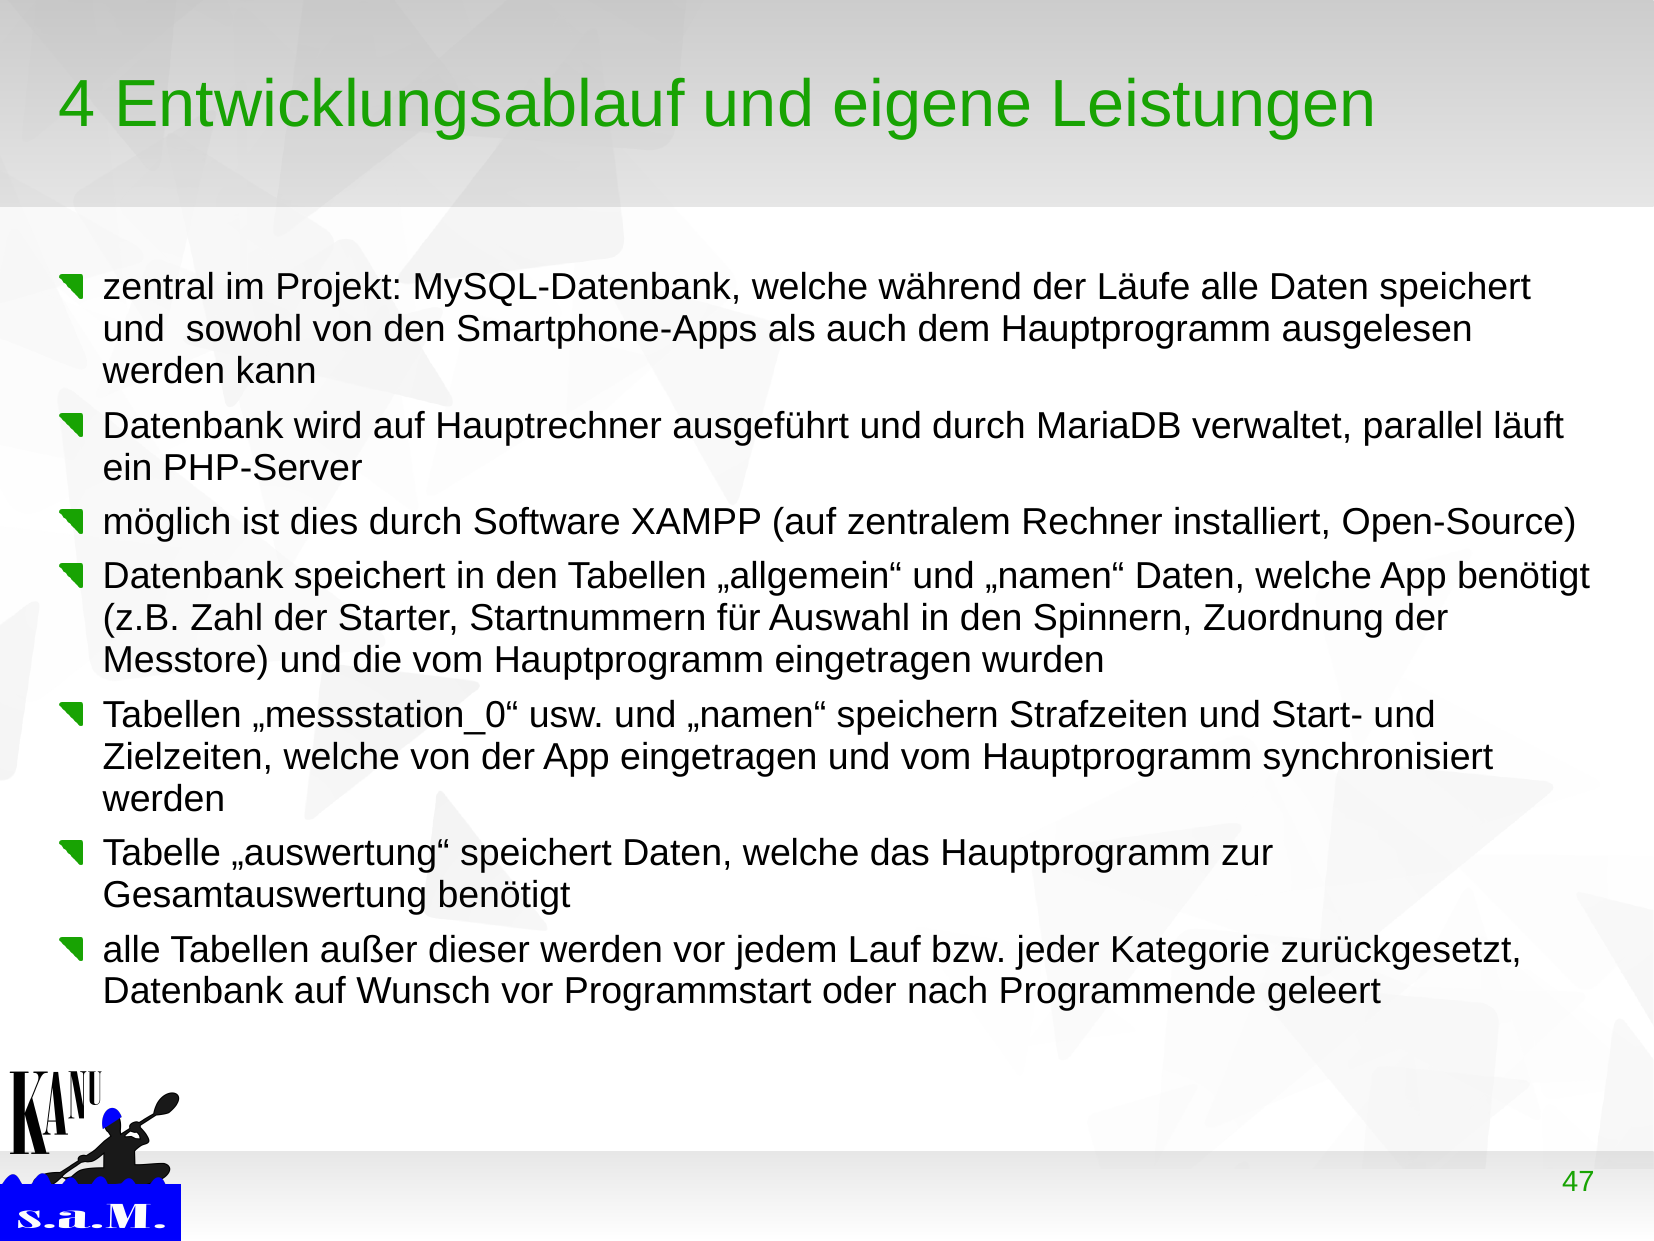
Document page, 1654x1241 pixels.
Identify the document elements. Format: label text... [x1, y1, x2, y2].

picture [0, 1059, 181, 1241]
picture [0, 0, 783, 931]
list zentral im Projekt: MySQL-Datenbank, welche während der Läufe alle Daten speichert und sowohl von den Smartphone-Apps als auch dem Hauptprogramm ausgelesen werden kann Datenbank wird auf Hauptrechner ausgeführt und durch MariaDB verwaltet, parallel läuft ein PHP-Server möglich ist dies durch Software XAMPP (auf zentralem Rechner installiert, Open-Source) Datenbank speichert in den Tabellen „allgemein“ und „namen“ Daten, welche App benötigt (z.B. Zahl der Starter, Startnummern für Auswahl in den Spinnern, Zuordnung der Messtore) und die vom Hauptprogramm eingetragen wurden Tabellen „messstation_0“ usw. und „namen“ speichern Strafzeiten und Start- und Zielzeiten, welche von der App eingetragen und vom Hauptprogramm synchronisiert werden Tabelle „auswertung“ speichert Daten, welche das Hauptprogramm zur Gesamtauswertung benötigt alle Tabellen außer dieser werden vor jedem Lauf bzw. jeder Kategorie zurückgesetzt, Datenbank auf Wunsch vor Programmstart oder nach Programmende geleert [59, 265, 1595, 1008]
picture [915, 548, 1654, 1169]
title 4 Entwicklungsablauf und eigene Leistungen [59, 29, 1595, 178]
